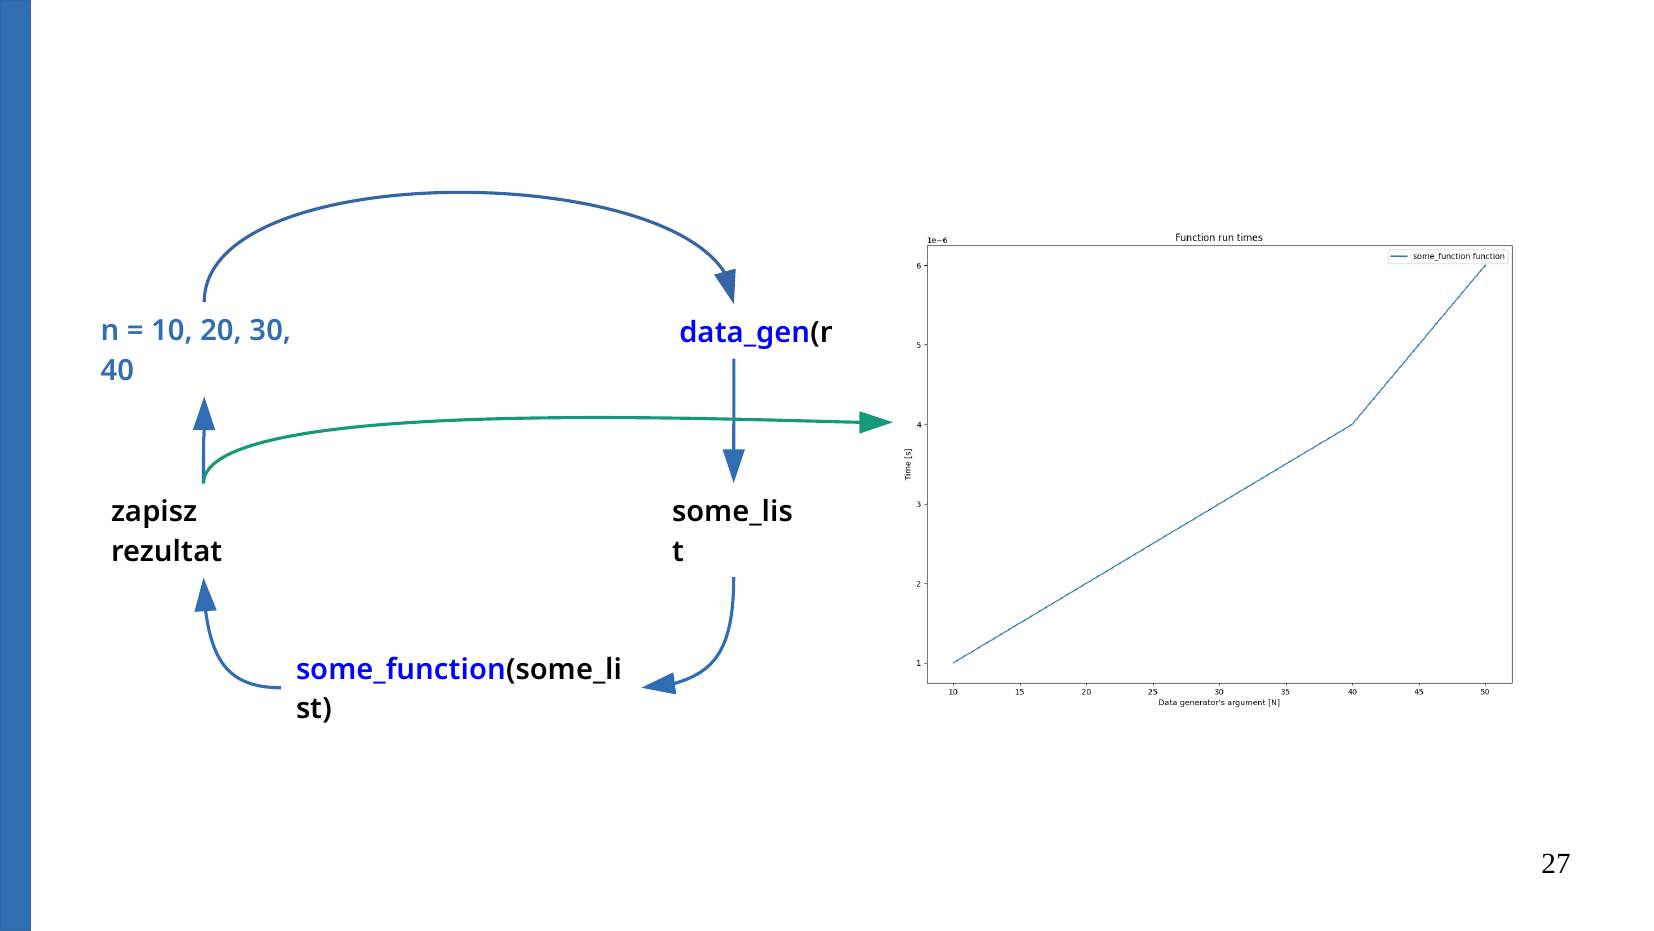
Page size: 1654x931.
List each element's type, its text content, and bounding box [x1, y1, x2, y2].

text_box some_list [657, 482, 811, 536]
picture [832, 177, 1587, 745]
text_box [0, 0, 31, 931]
text_box data_gen(n) [537, 303, 832, 357]
text_box some_function(some_list) [281, 640, 642, 696]
text_box n = 10, 20, 30, 40 [85, 302, 323, 354]
text_box zapisz rezultat [96, 483, 311, 535]
